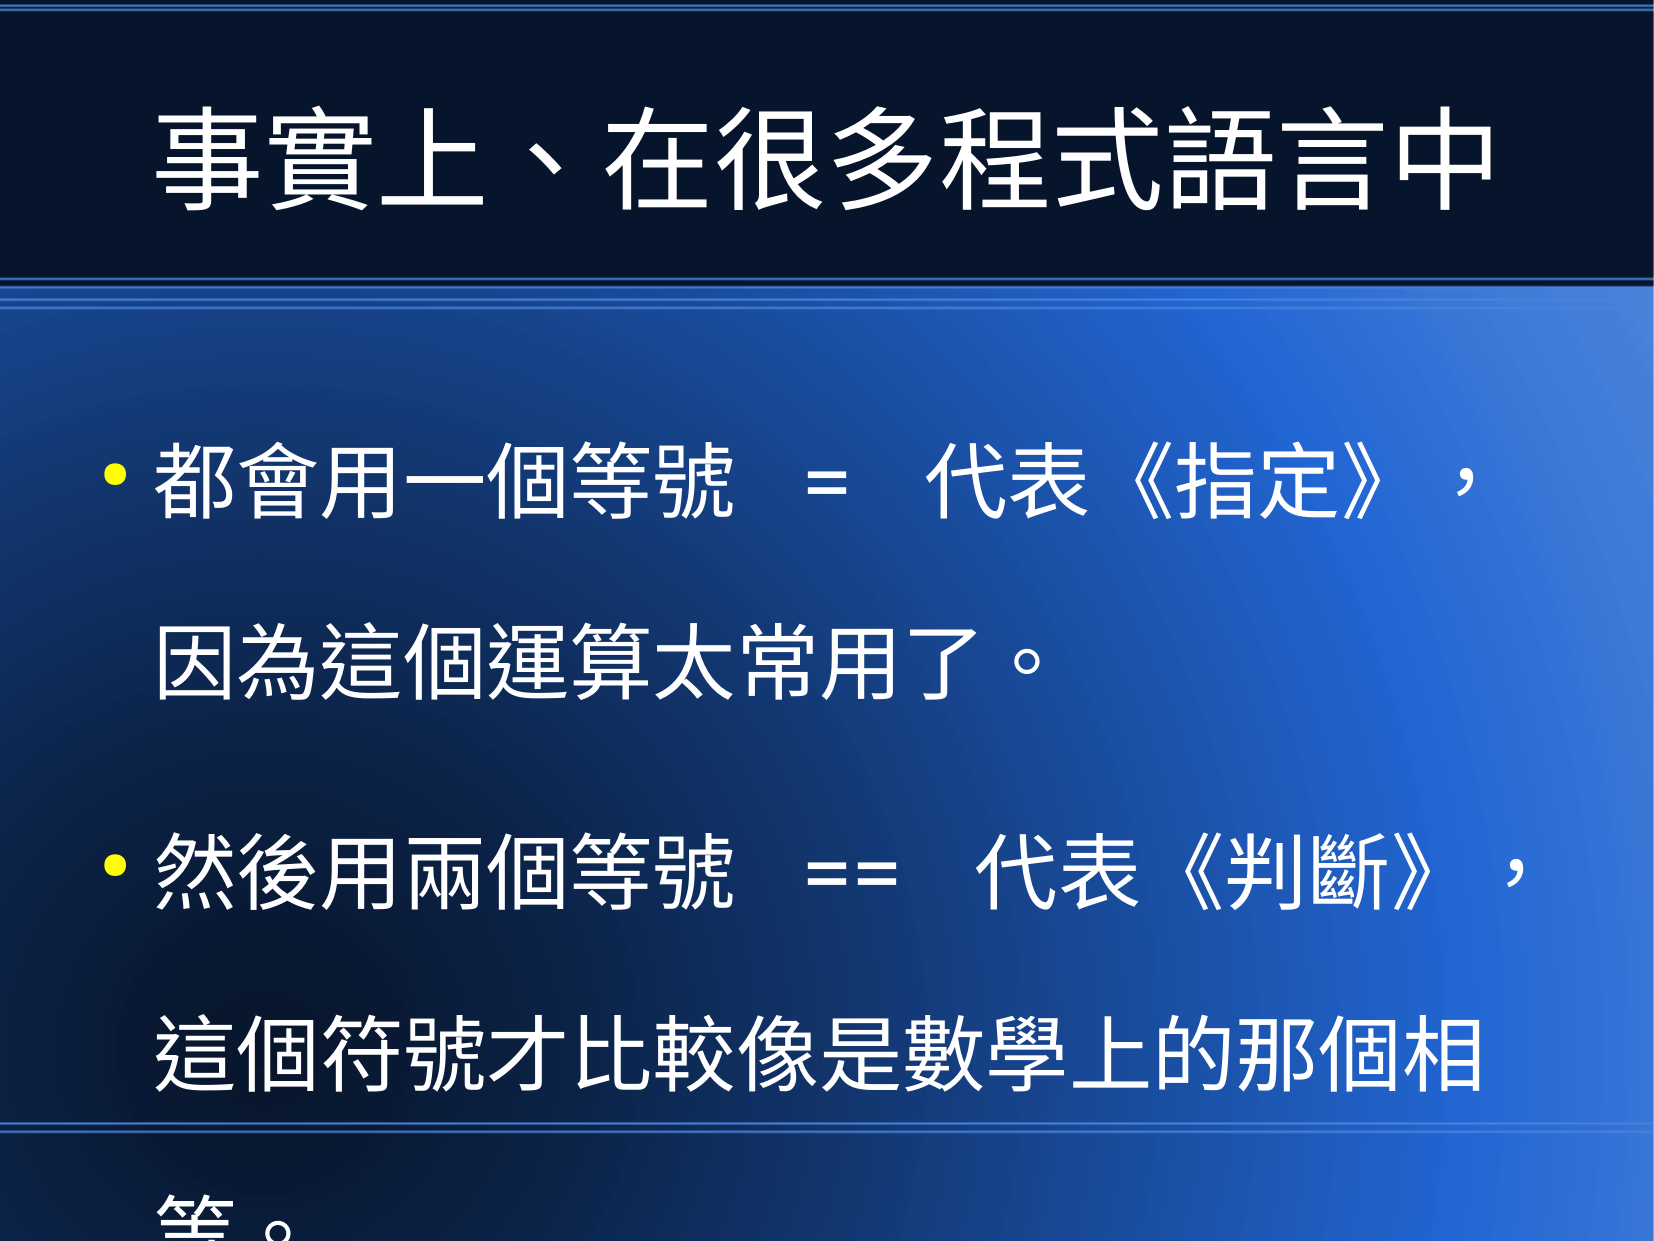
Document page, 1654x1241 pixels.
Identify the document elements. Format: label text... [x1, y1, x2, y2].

list 都會用一個等號 = 代表《指定》，因為這個運算太常用了。 然後用兩個等號 == 代表《判斷》，這個符號才比較像是數學上的那個相等。 [82, 355, 1571, 1241]
title 事實上、在很多程式語言中 [82, 49, 1571, 257]
picture [0, 0, 1654, 1241]
